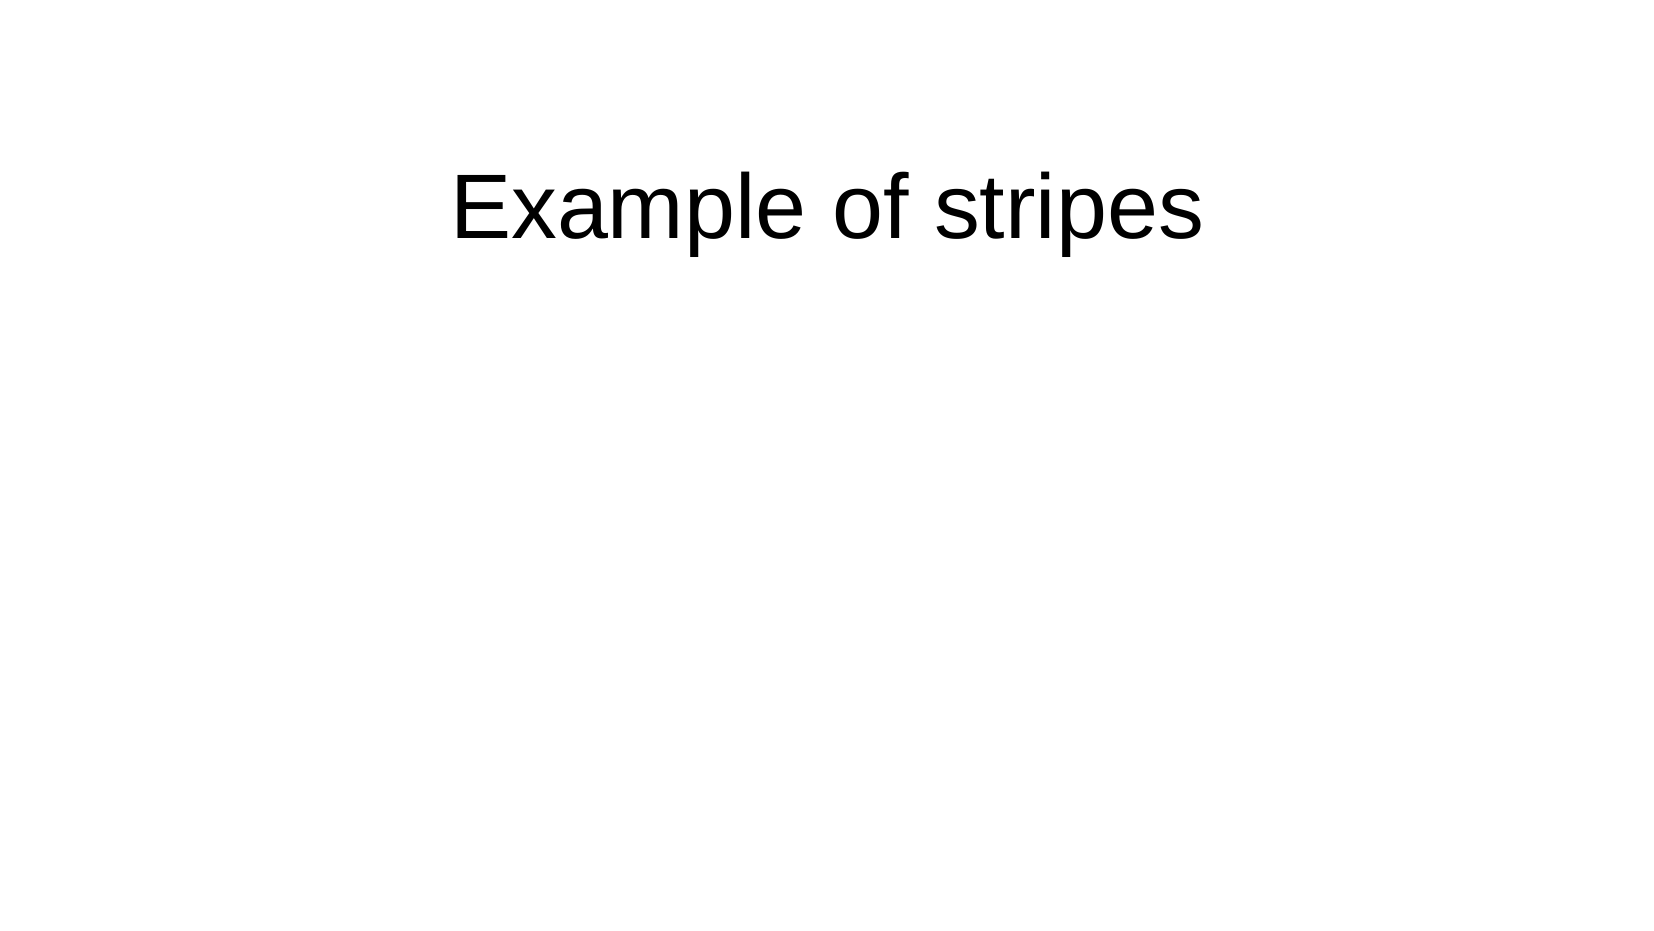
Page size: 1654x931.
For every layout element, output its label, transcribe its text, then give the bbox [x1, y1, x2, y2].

title Example of stripes [121, 102, 1534, 311]
